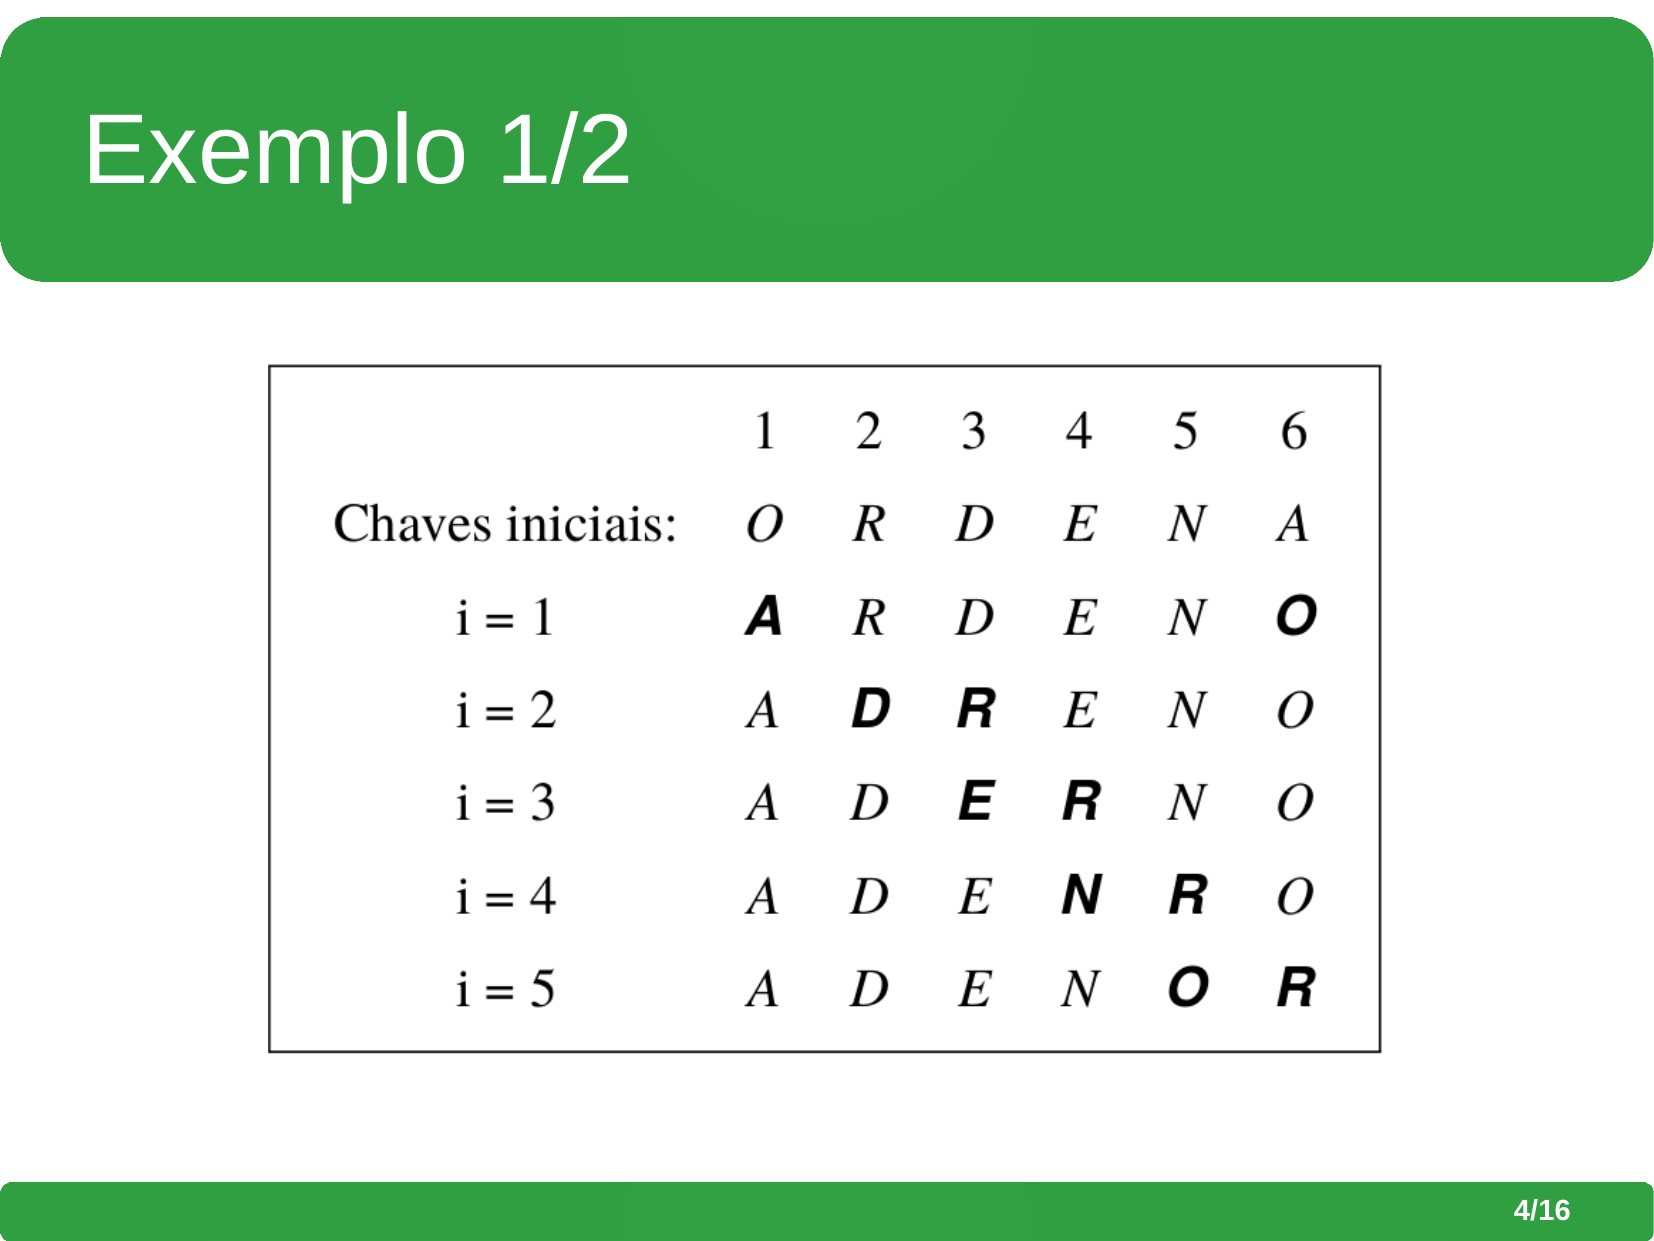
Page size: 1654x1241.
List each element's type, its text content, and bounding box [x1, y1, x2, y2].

title Exemplo 1/2 [82, 47, 1571, 252]
picture [257, 349, 1396, 1069]
